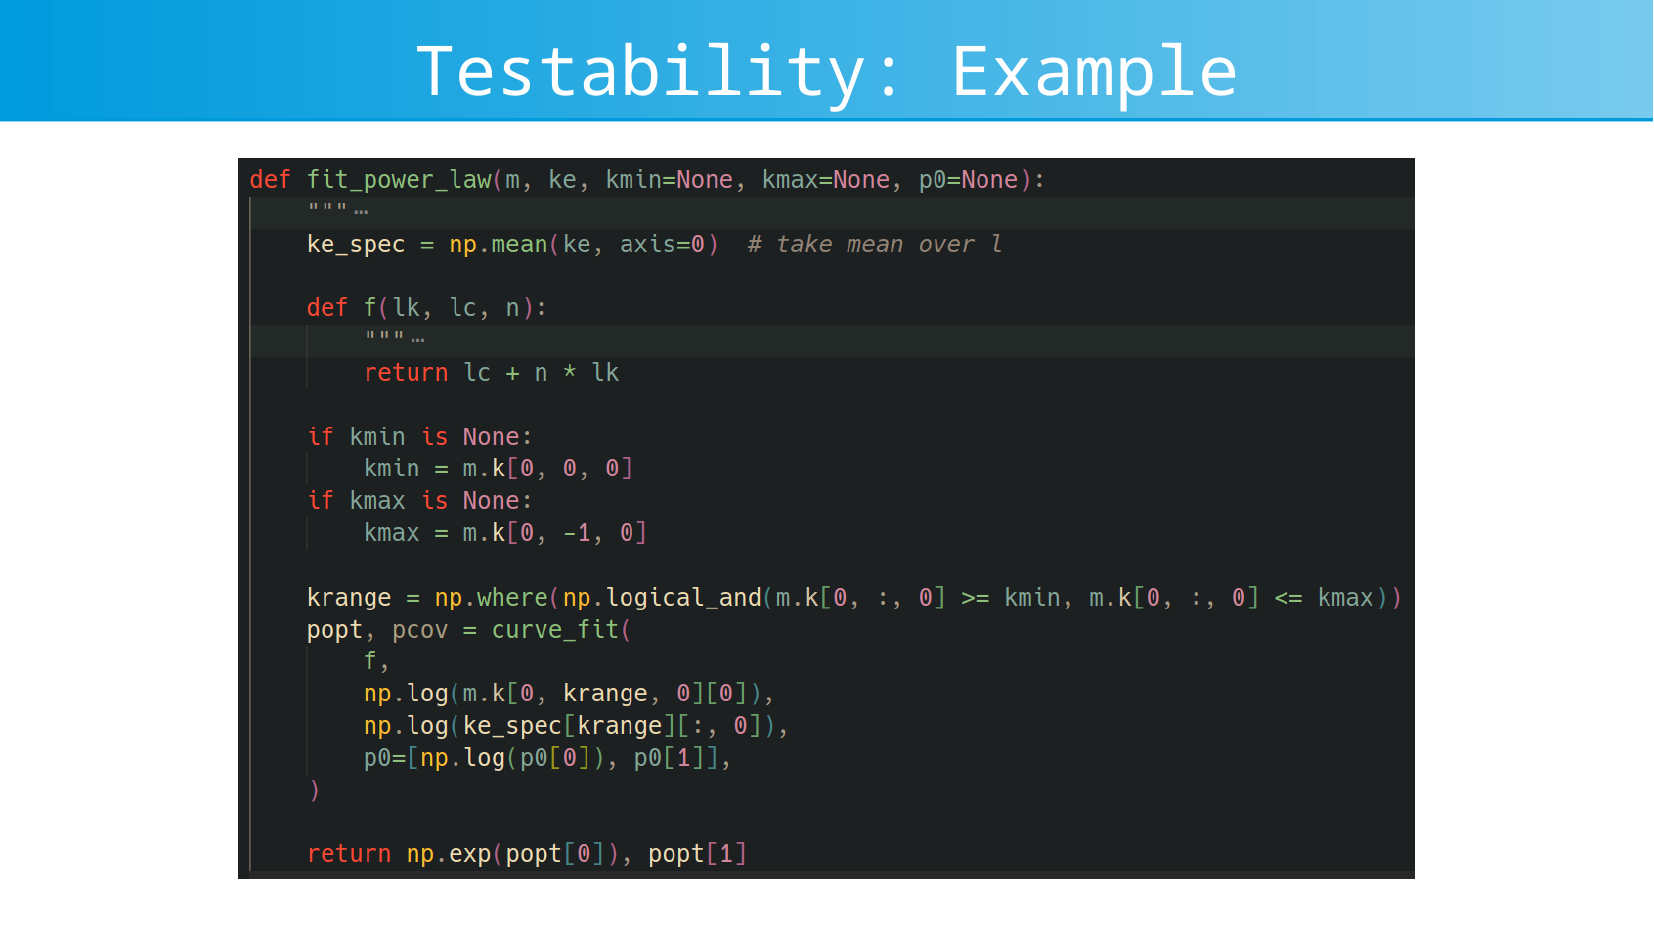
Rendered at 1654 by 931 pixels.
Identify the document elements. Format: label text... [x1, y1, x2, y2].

title Testability: Example [59, 28, 1595, 109]
picture [238, 158, 1415, 879]
